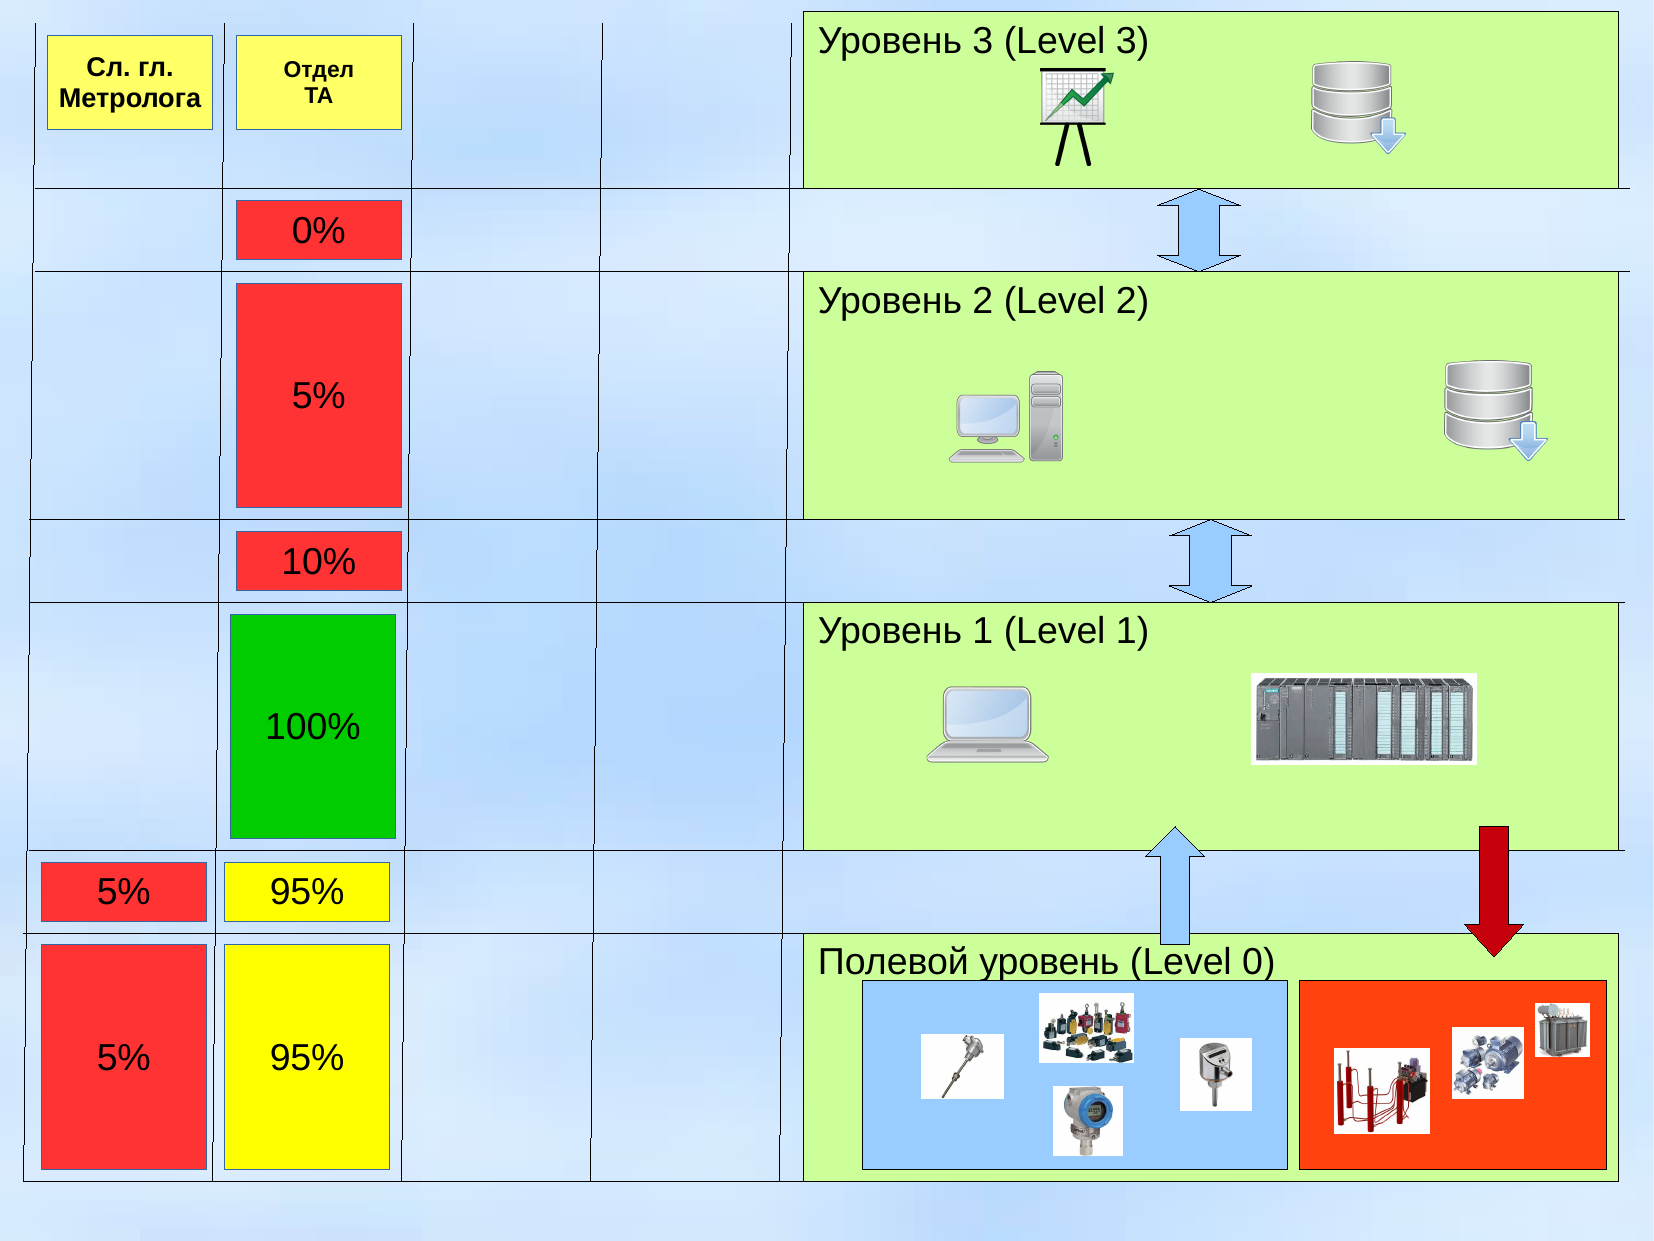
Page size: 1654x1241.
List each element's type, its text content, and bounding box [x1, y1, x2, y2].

text_box [1464, 826, 1524, 957]
text_box 10% [236, 531, 402, 591]
text_box 5% [41, 944, 207, 1170]
text_box [1299, 980, 1607, 1170]
picture [0, 0, 1654, 1241]
text_box 95% [224, 862, 390, 922]
text_box Сл. гл. Метролога [47, 35, 213, 130]
text_box Уровень 2 (Level 2) [803, 272, 1619, 519]
text_box Уровень 1 (Level 1) [803, 603, 1619, 851]
text_box Полевой уровень (Level 0) [803, 934, 1619, 1181]
text_box 95% [224, 944, 390, 1170]
text_box 5% [41, 862, 207, 922]
text_box 5% [236, 283, 402, 508]
text_box Отдел ТА [236, 35, 402, 130]
text_box 0% [236, 200, 402, 260]
text_box [1169, 520, 1252, 602]
text_box [862, 980, 1288, 1170]
text_box [1157, 189, 1241, 271]
text_box 100% [230, 614, 396, 839]
text_box Уровень 3 (Level 3) [803, 11, 1619, 188]
text_box [1145, 826, 1205, 945]
